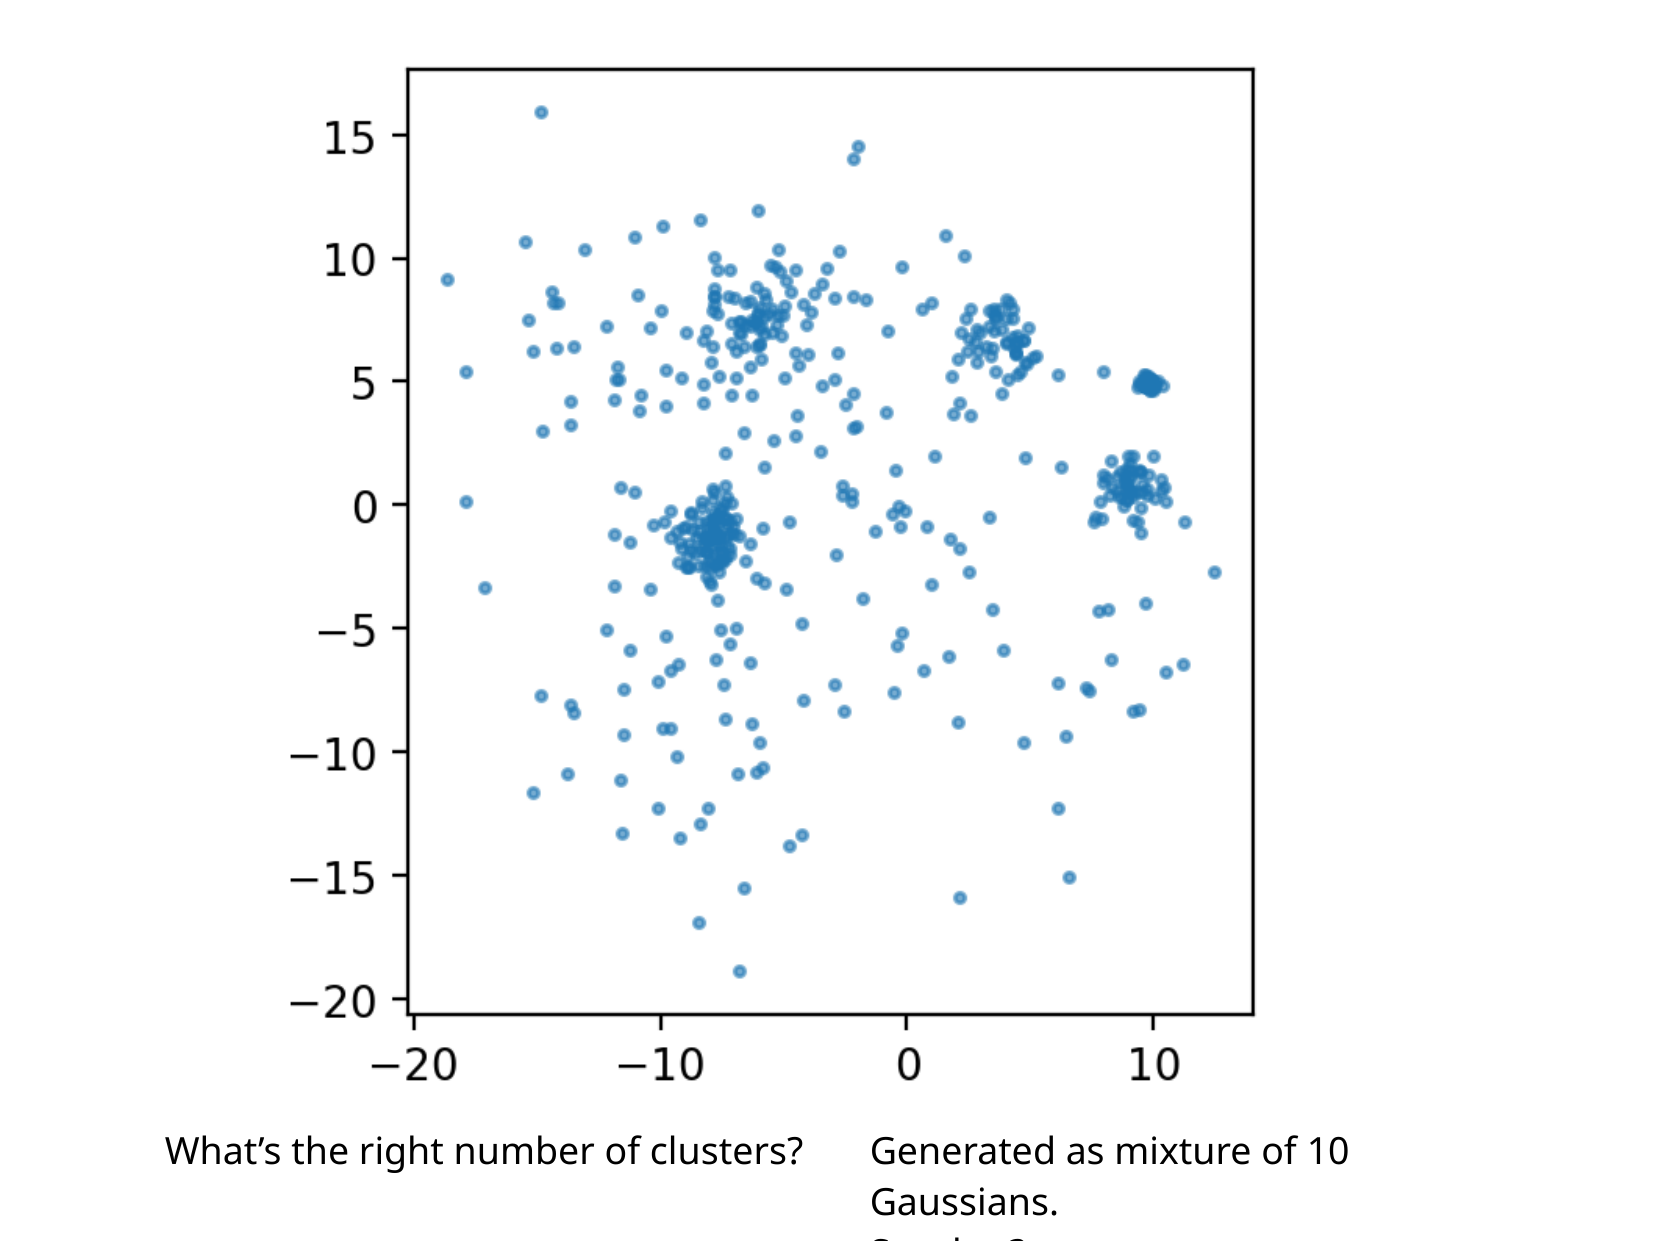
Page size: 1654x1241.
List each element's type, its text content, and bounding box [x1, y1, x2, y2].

picture [255, 29, 1319, 1104]
text_box What’s the right number of clusters? [150, 1117, 855, 1171]
text_box Generated as mixture of 10 Gaussians. So what? [855, 1117, 1561, 1208]
